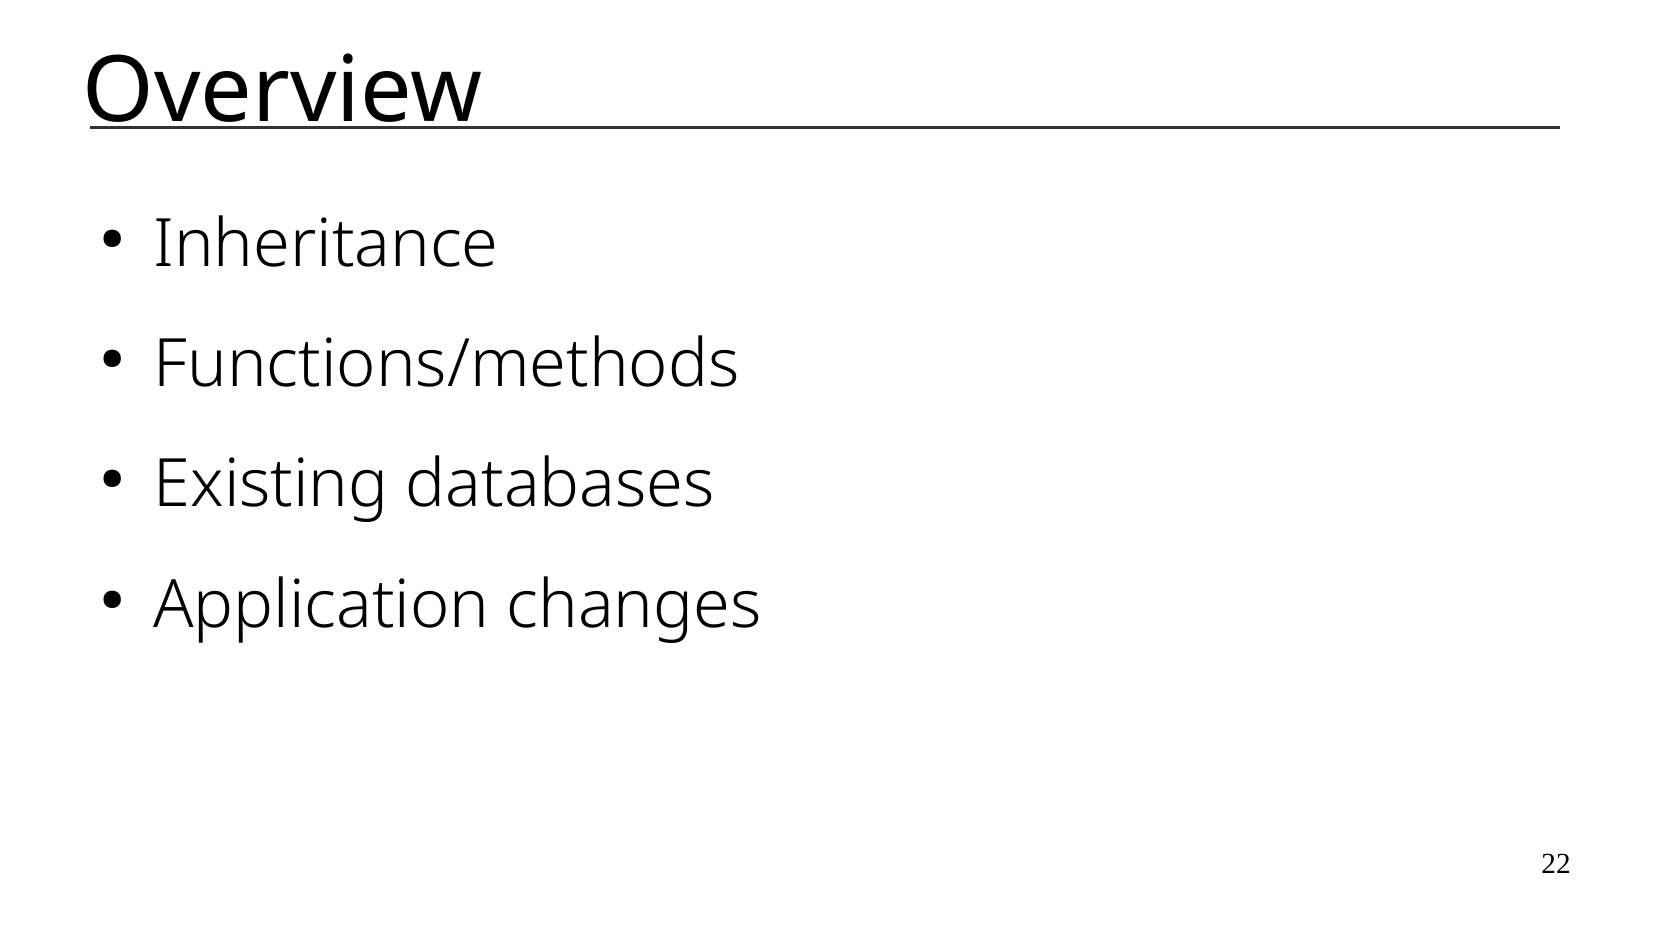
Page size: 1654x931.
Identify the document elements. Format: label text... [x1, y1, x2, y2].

list Inheritance Functions/methods Existing databases Application changes [82, 195, 1571, 811]
title Overview [82, 32, 1571, 140]
